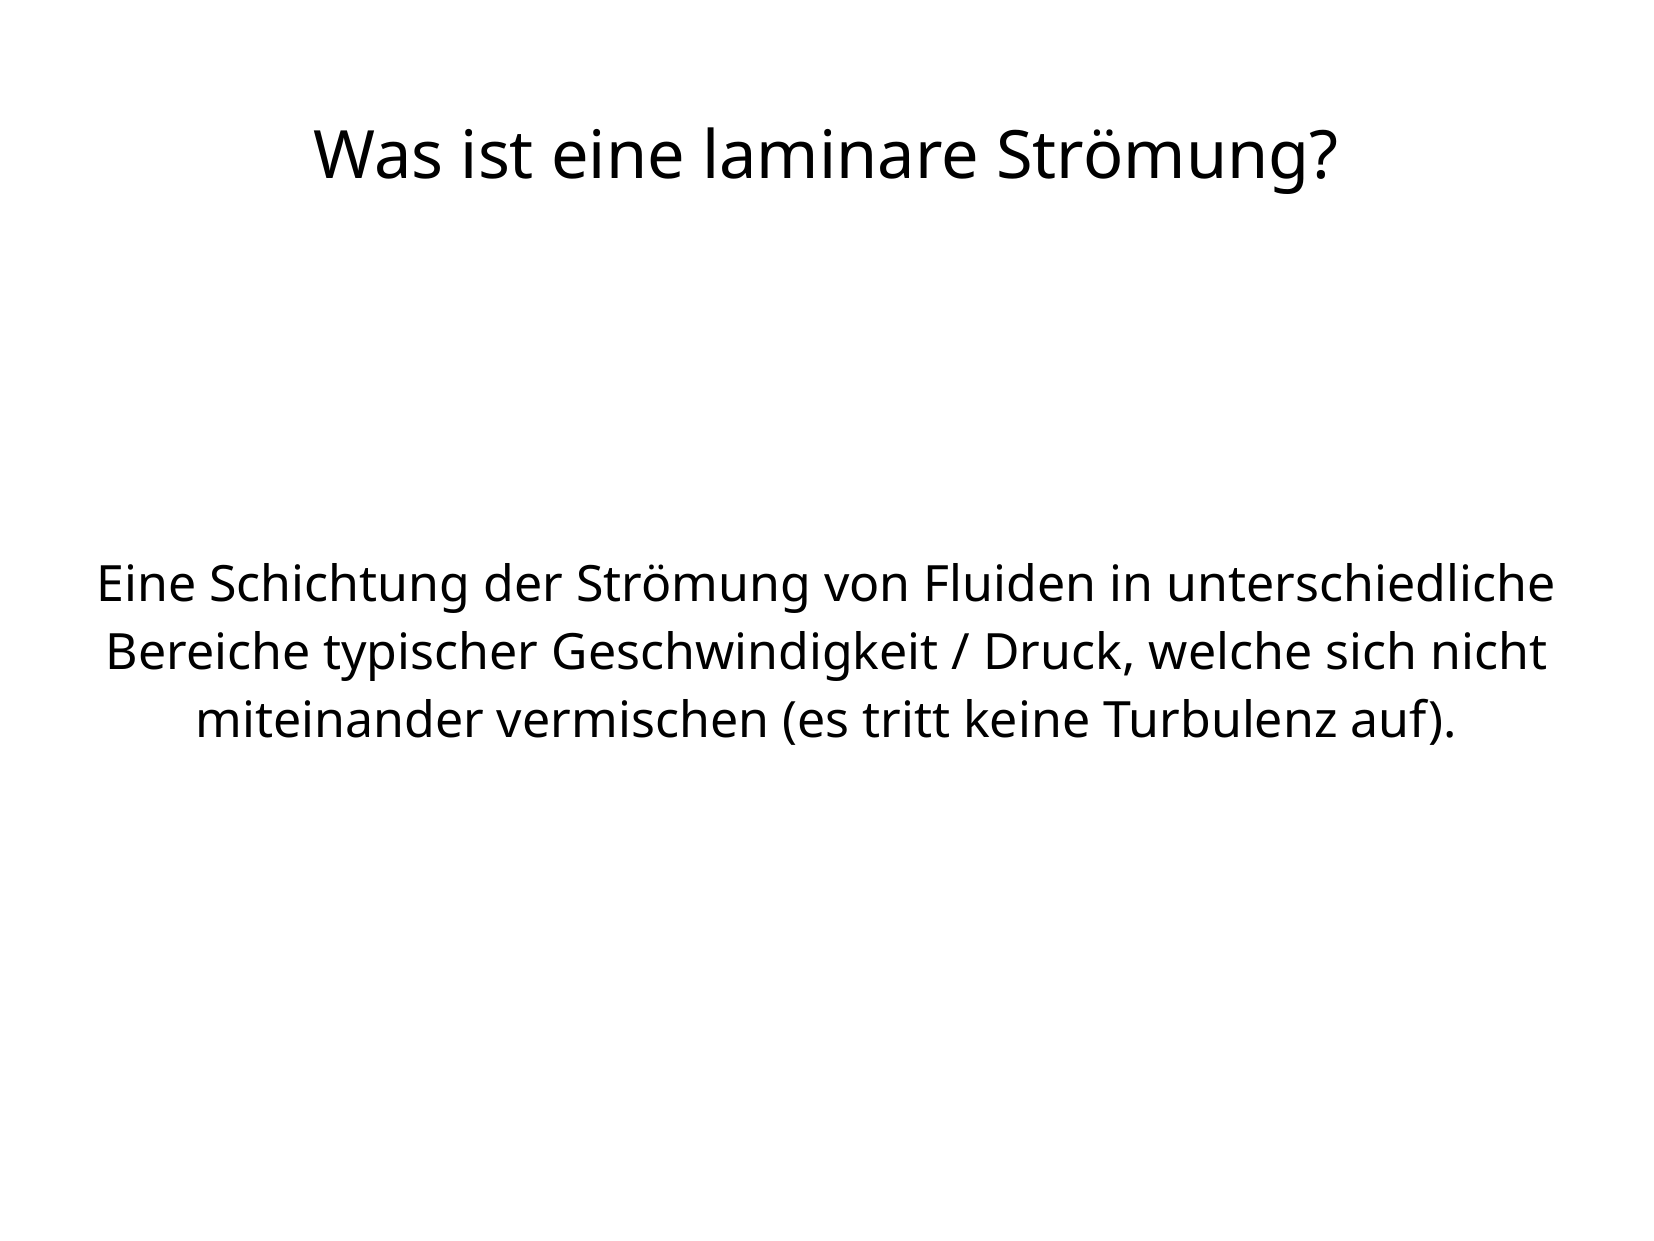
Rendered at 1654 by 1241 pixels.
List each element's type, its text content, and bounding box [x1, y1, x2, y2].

subtitle Eine Schichtung der Strömung von Fluiden in unterschiedliche Bereiche typischer Geschwindigkeit / Druck, welche sich nicht miteinander vermischen (es tritt keine Turbulenz auf). [82, 290, 1571, 1010]
title Was ist eine laminare Strömung? [82, 49, 1571, 257]
